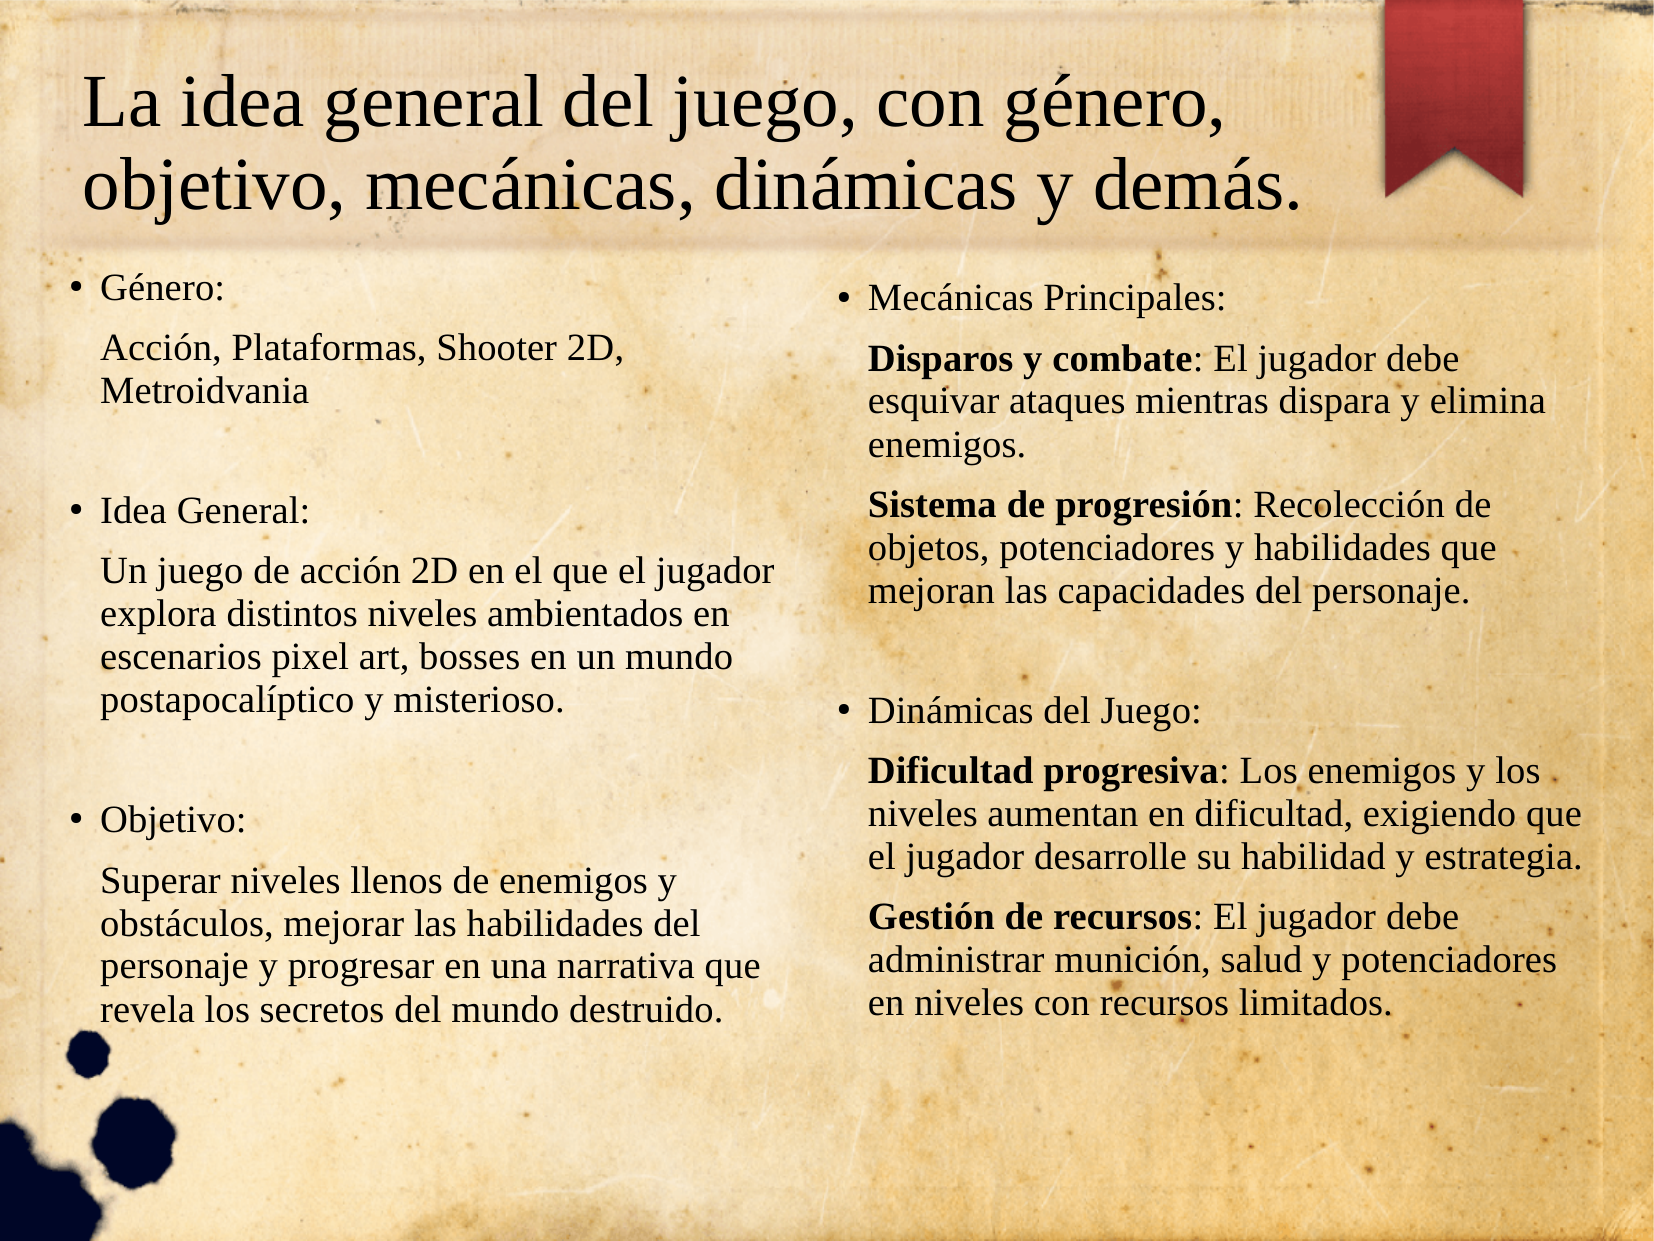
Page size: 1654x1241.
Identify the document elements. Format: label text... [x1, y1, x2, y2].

list Género: Acción, Plataformas, Shooter 2D, Metroidvania Idea General: Un juego de acción 2D en el que el jugador explora distintos niveles ambientados en escenarios pixel art, bosses en un mundo postapocalíptico y misterioso. Objetivo: Superar niveles llenos de enemigos y obstáculos, mejorar las habilidades del personaje y progresar en una narrativa que revela los secretos del mundo destruido. [59, 265, 827, 1034]
list Mecánicas Principales: Disparos y combate: El jugador debe esquivar ataques mientras dispara y elimina enemigos. Sistema de progresión: Recolección de objetos, potenciadores y habilidades que mejoran las capacidades del personaje. Dinámicas del Juego: Dificultad progresiva: Los enemigos y los niveles aumentan en dificultad, exigiendo que el jugador desarrolle su habilidad y estrategia. Gestión de recursos: El jugador debe administrar munición, salud y potenciadores en niveles con recursos limitados. [826, 276, 1595, 1045]
picture [0, 0, 1654, 1241]
title La idea general del juego, con género, objetivo, mecánicas, dinámicas y demás. [82, 0, 1388, 276]
